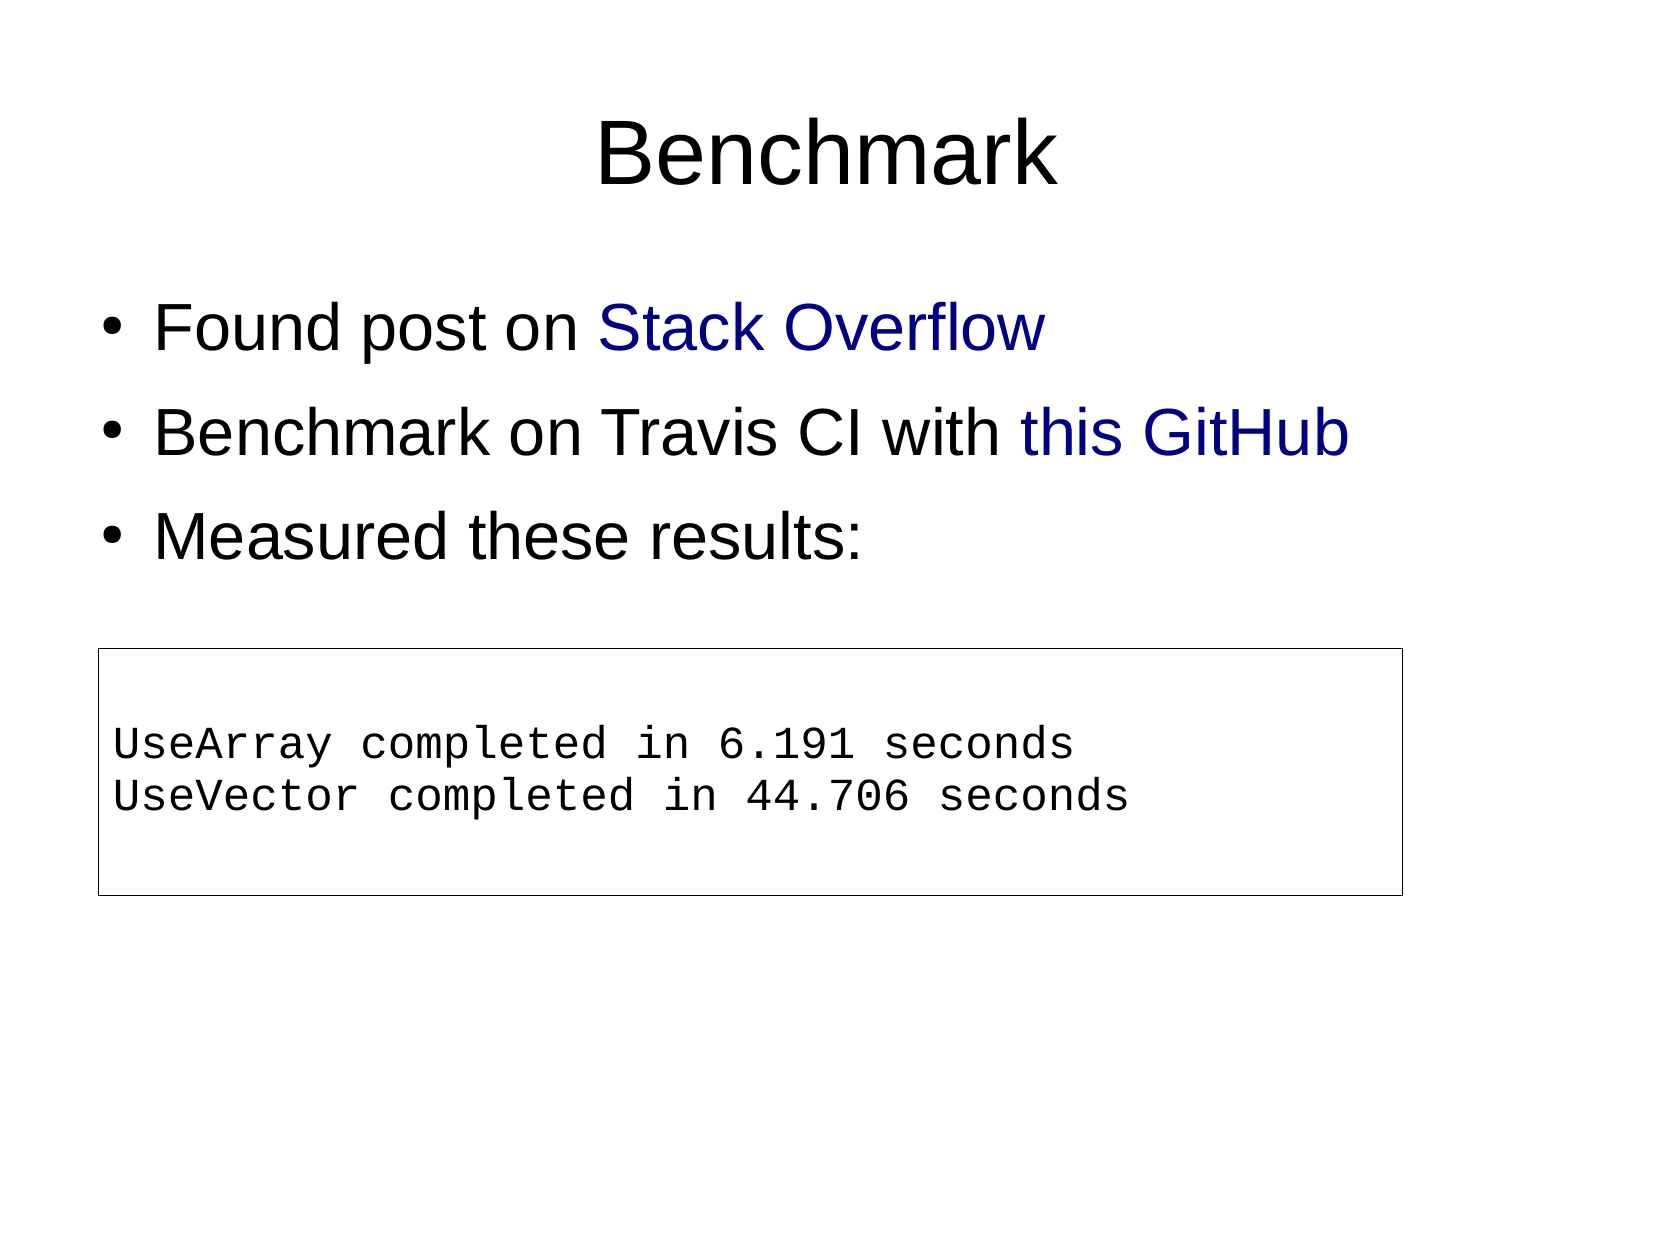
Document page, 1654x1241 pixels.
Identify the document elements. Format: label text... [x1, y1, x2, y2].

text_box UseArray completed in 6.191 seconds UseVector completed in 44.706 seconds [98, 648, 1403, 896]
list Found post on Stack Overflow Benchmark on Travis CI with this GitHub Measured these results: [82, 290, 1571, 1010]
title Benchmark [82, 49, 1571, 257]
